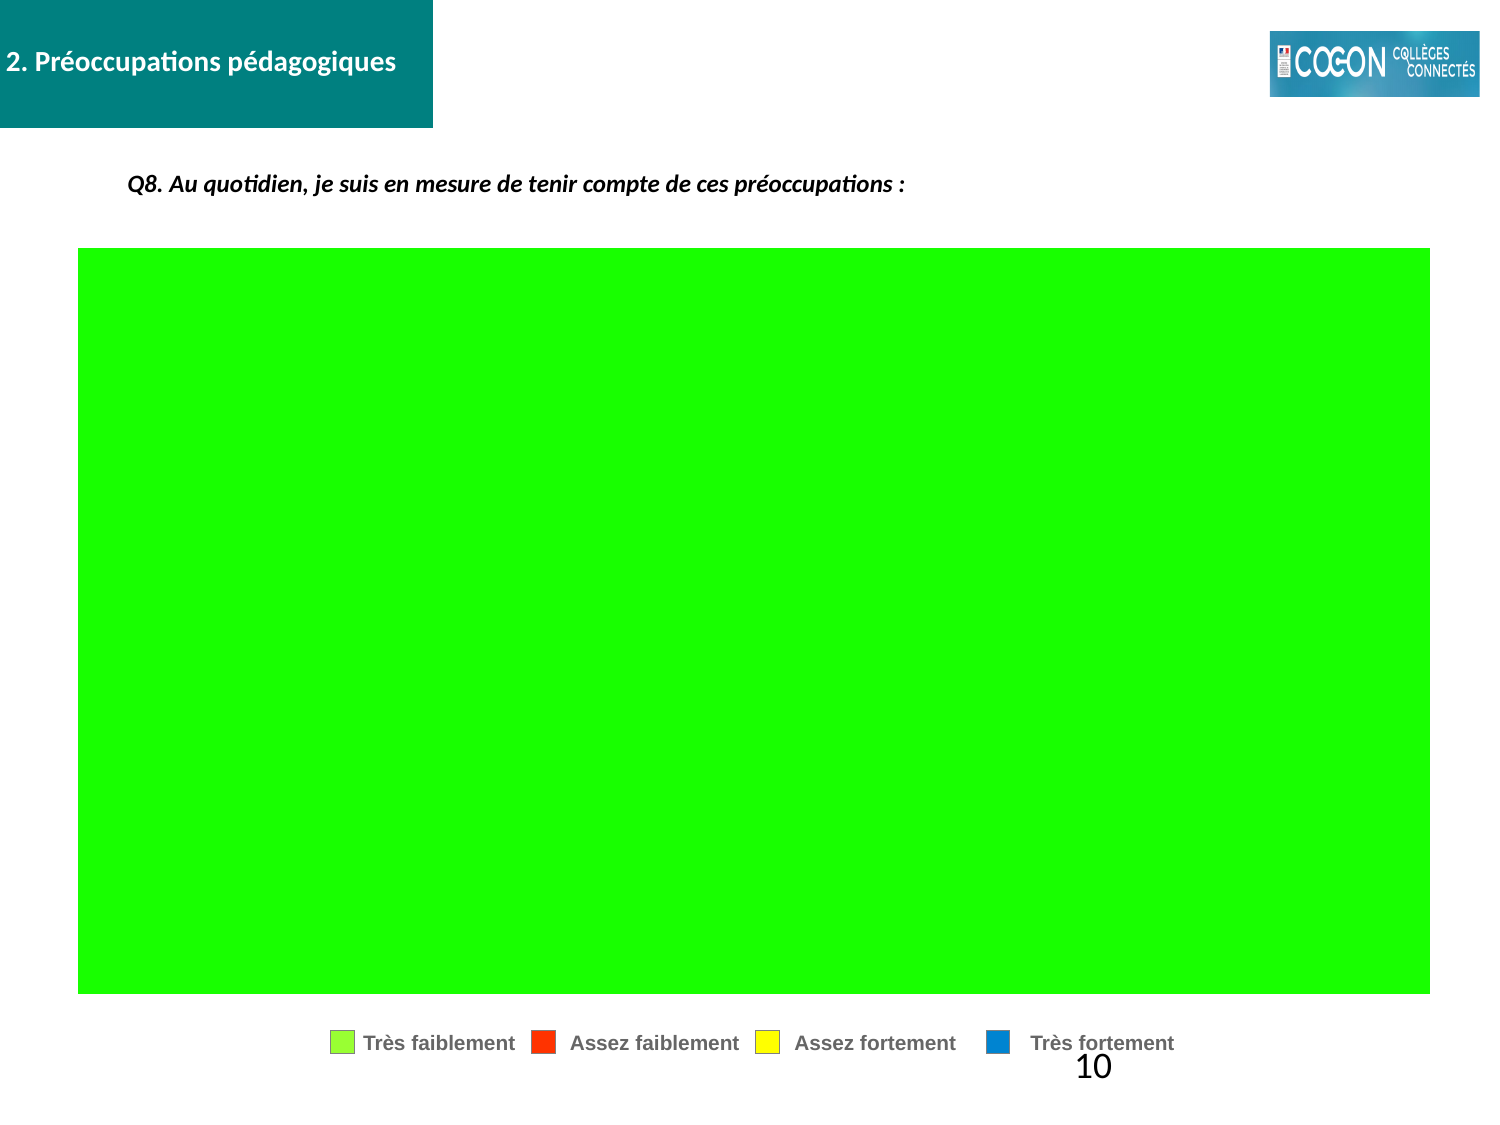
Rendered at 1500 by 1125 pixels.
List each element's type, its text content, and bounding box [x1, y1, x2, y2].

text_box Très fortement [1015, 1024, 1193, 1064]
text_box <numéro> [1059, 1042, 1397, 1103]
text_box 2. Préoccupations pédagogiques [0, 0, 433, 128]
text_box [532, 1030, 555, 1054]
text_box Q8. Au quotidien, je suis en mesure de tenir compte de ces préoccupations : [112, 166, 1444, 209]
text_box Assez fortement [779, 1024, 981, 1064]
text_box [330, 1030, 348, 1054]
picture [1269, 31, 1480, 97]
text_box [986, 1030, 1010, 1054]
text_box Assez faiblement [555, 1024, 756, 1064]
text_box [756, 1030, 779, 1054]
text_box Très faiblement [348, 1024, 532, 1064]
picture [78, 248, 1430, 994]
